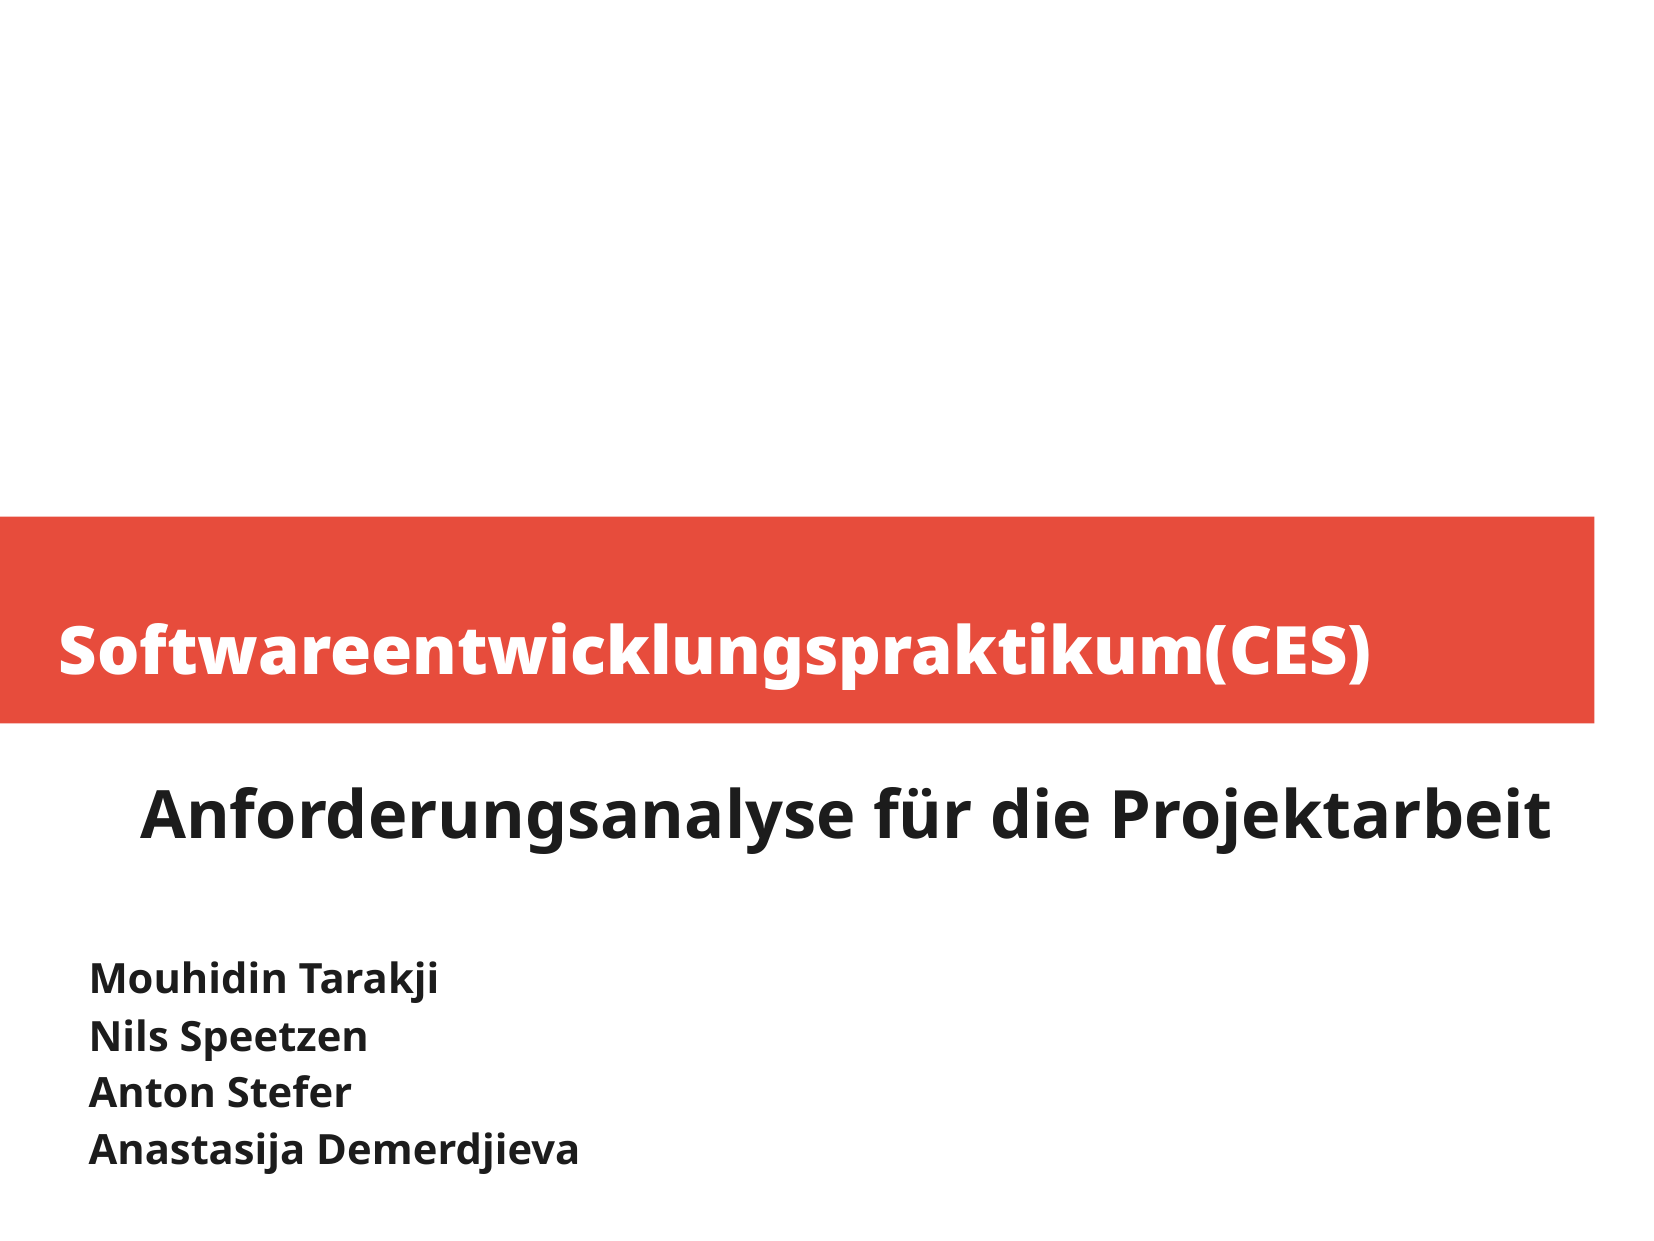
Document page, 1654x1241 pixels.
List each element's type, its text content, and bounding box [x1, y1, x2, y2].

subtitle Anforderungsanalyse für die Projektarbeit Mouhidin Tarakji Nils Speetzen Anton Stefer Anastasija Demerdjieva [88, 767, 1595, 1182]
title Softwareentwicklungspraktikum(CES) [59, 546, 1595, 694]
